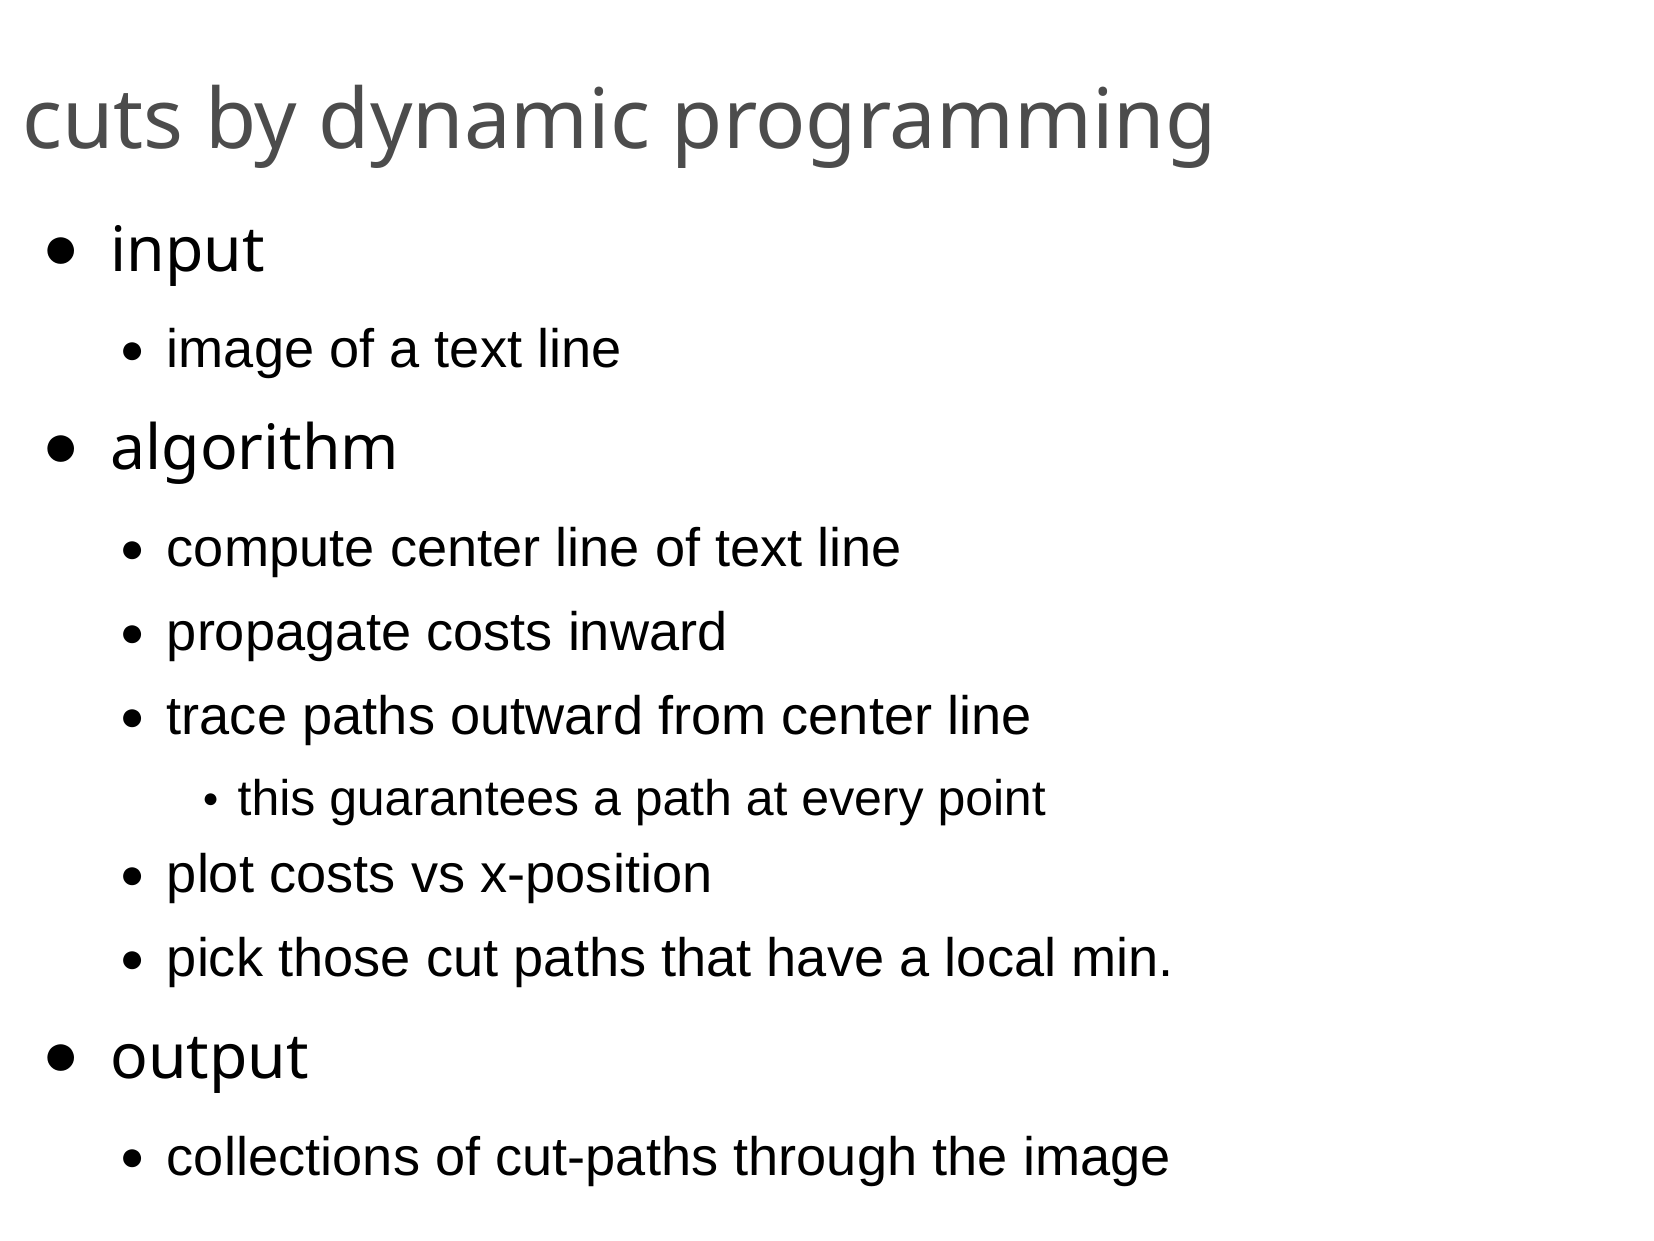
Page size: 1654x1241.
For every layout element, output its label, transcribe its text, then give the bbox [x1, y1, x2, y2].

title cuts by dynamic programming [22, 19, 1654, 213]
list input image of a text line algorithm compute center line of text line propagate costs inward trace paths outward from center line this guarantees a path at every point plot costs vs x-position pick those cut paths that have a local min. output collections of cut-paths through the image [25, 199, 1654, 1192]
